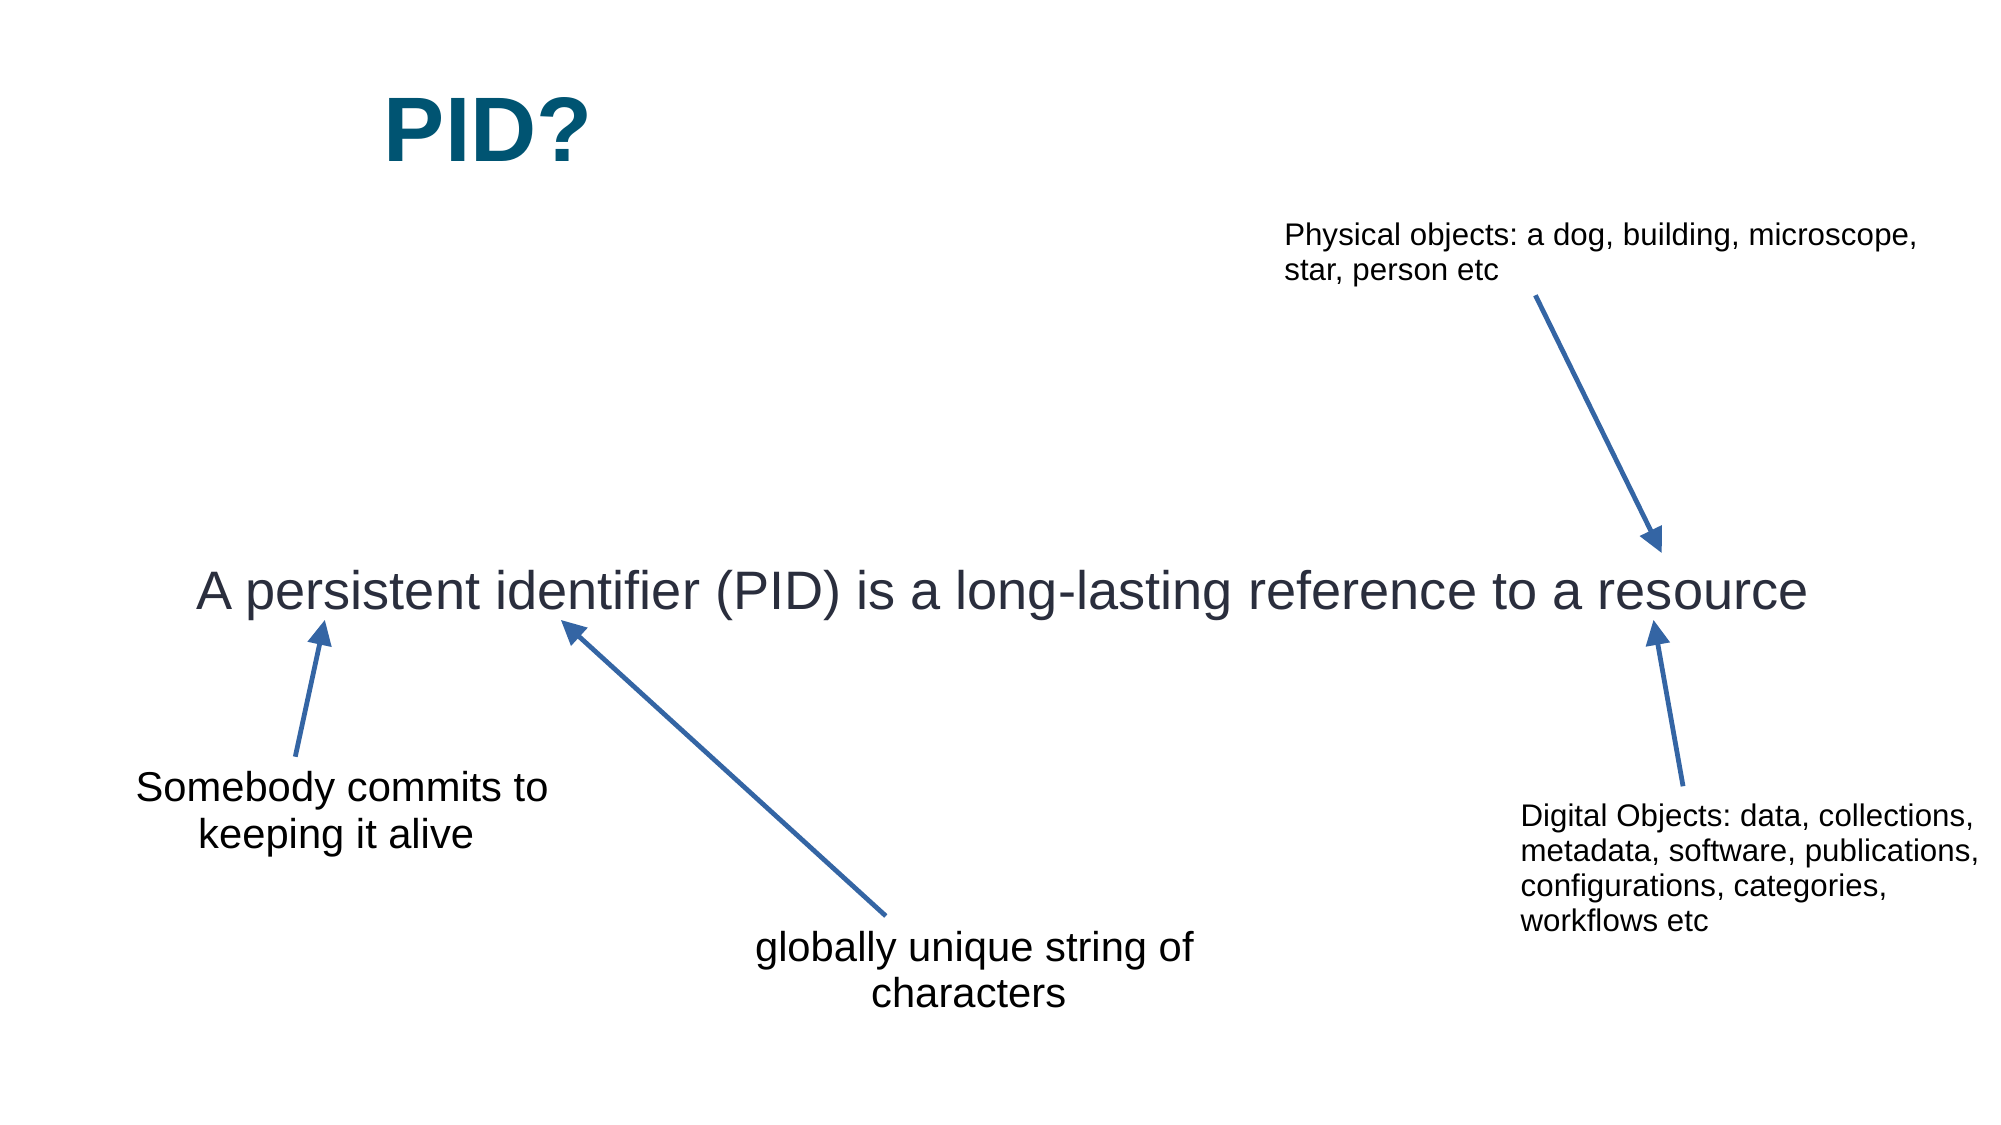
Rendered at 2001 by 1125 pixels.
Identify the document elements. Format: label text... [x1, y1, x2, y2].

subtitle A persistent identifier (PID) is a long-lasting reference to a resource [59, 531, 1949, 650]
text_box Physical objects: a dog, building, microscope, star, person etc [1269, 209, 1949, 325]
text_box Digital Objects: data, collections, metadata, software, publications, configurations, categories, workflows etc [1505, 791, 2000, 945]
text_box globally unique string of characters [708, 916, 1241, 1093]
title PID? [150, 43, 827, 225]
text_box Somebody commits to keeping it alive [63, 756, 621, 957]
